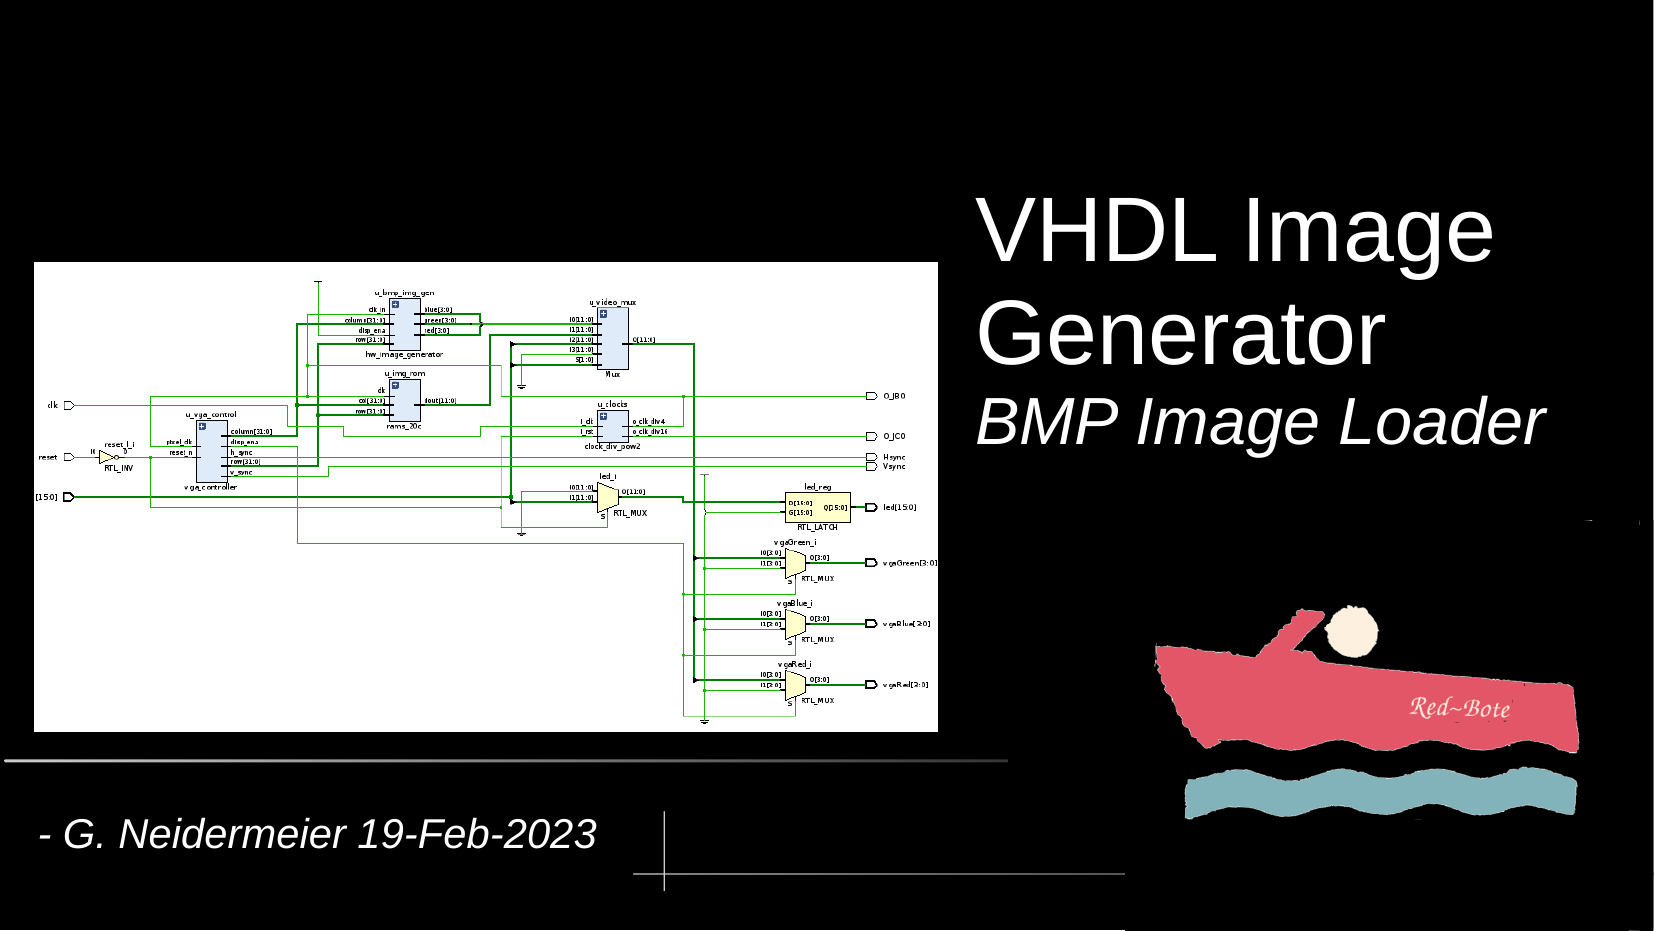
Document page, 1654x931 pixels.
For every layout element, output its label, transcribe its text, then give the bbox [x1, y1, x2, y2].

picture [1125, 520, 1654, 931]
picture [34, 262, 938, 732]
title - G. Neidermeier 19-Feb-2023 [37, 732, 602, 871]
title VHDL Image Generator BMP Image Loader [975, 75, 1576, 563]
